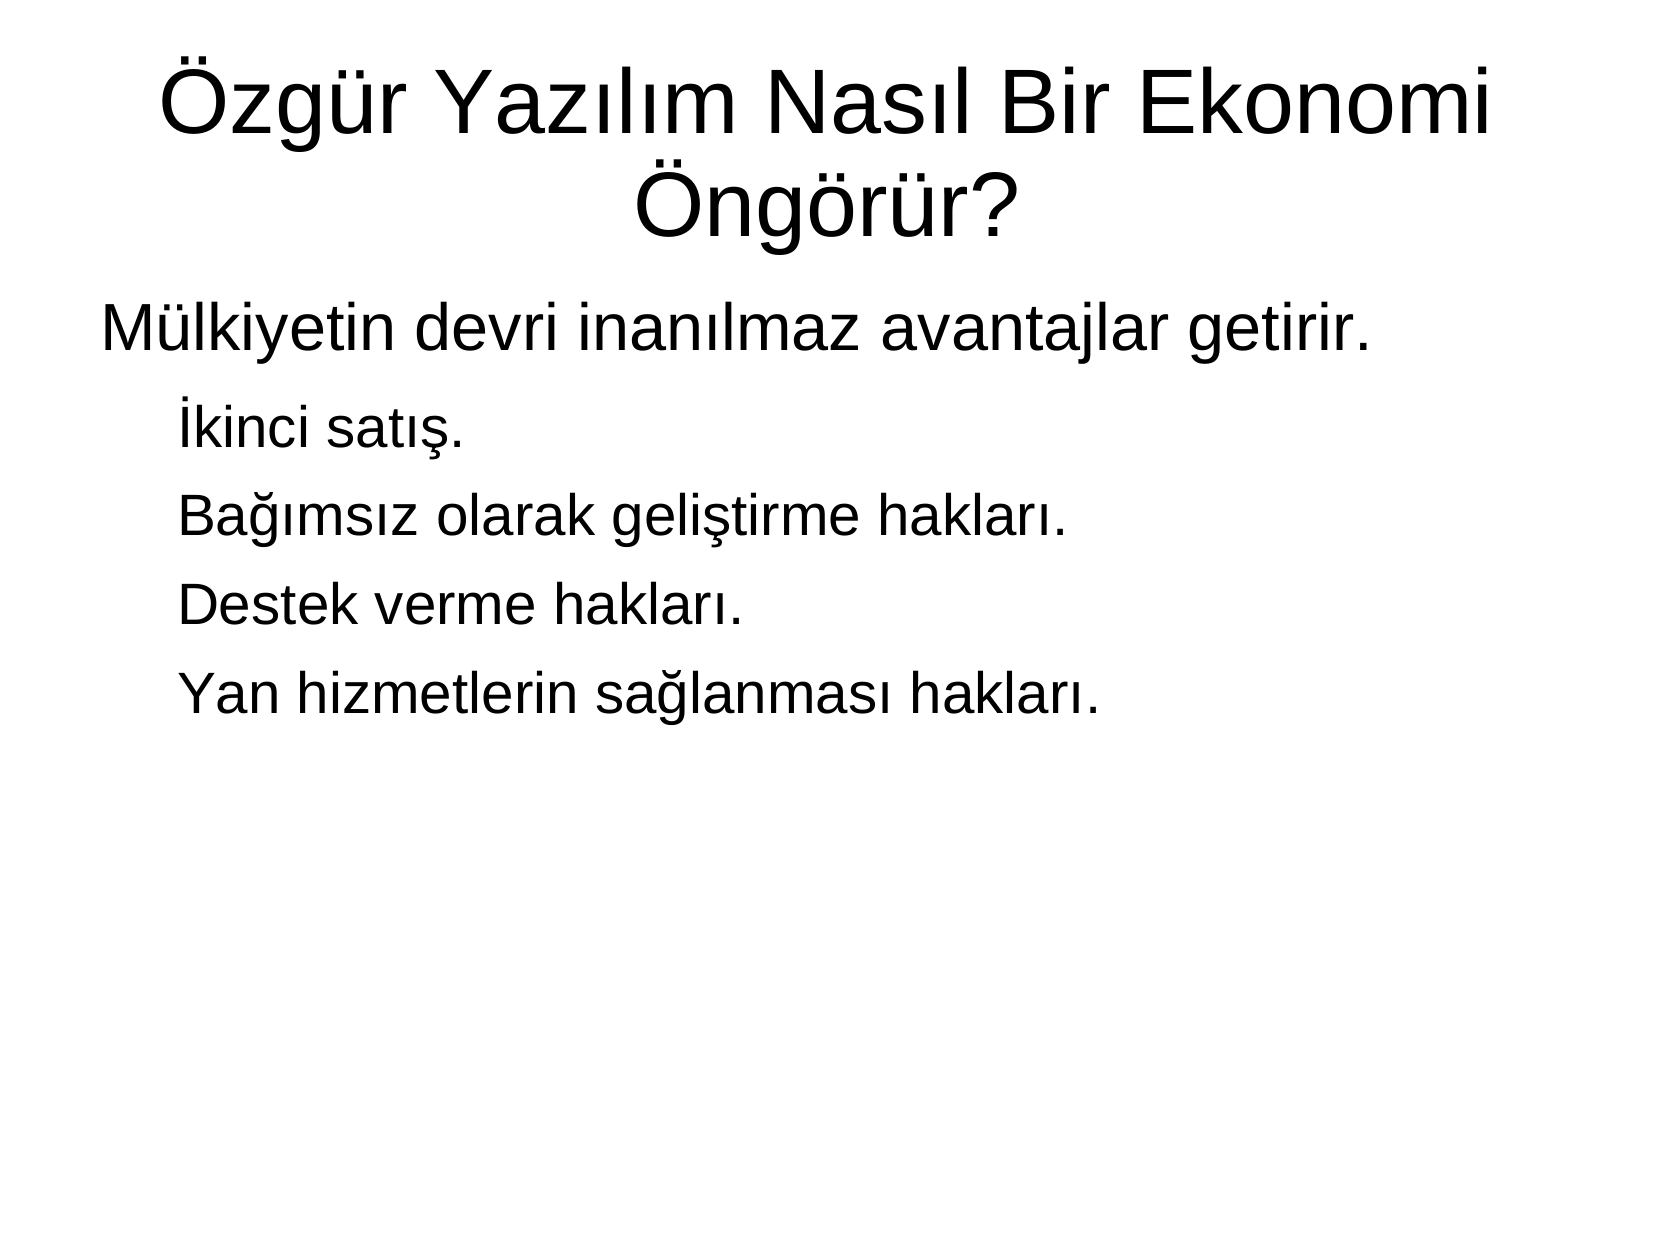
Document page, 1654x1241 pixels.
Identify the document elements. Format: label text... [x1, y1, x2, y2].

list Mülkiyetin devri inanılmaz avantajlar getirir. İkinci satış. Bağımsız olarak geliştirme hakları. Destek verme hakları. Yan hizmetlerin sağlanması hakları. [82, 290, 1571, 1109]
title Özgür Yazılım Nasıl Bir Ekonomi Öngörür? [82, 39, 1571, 267]
